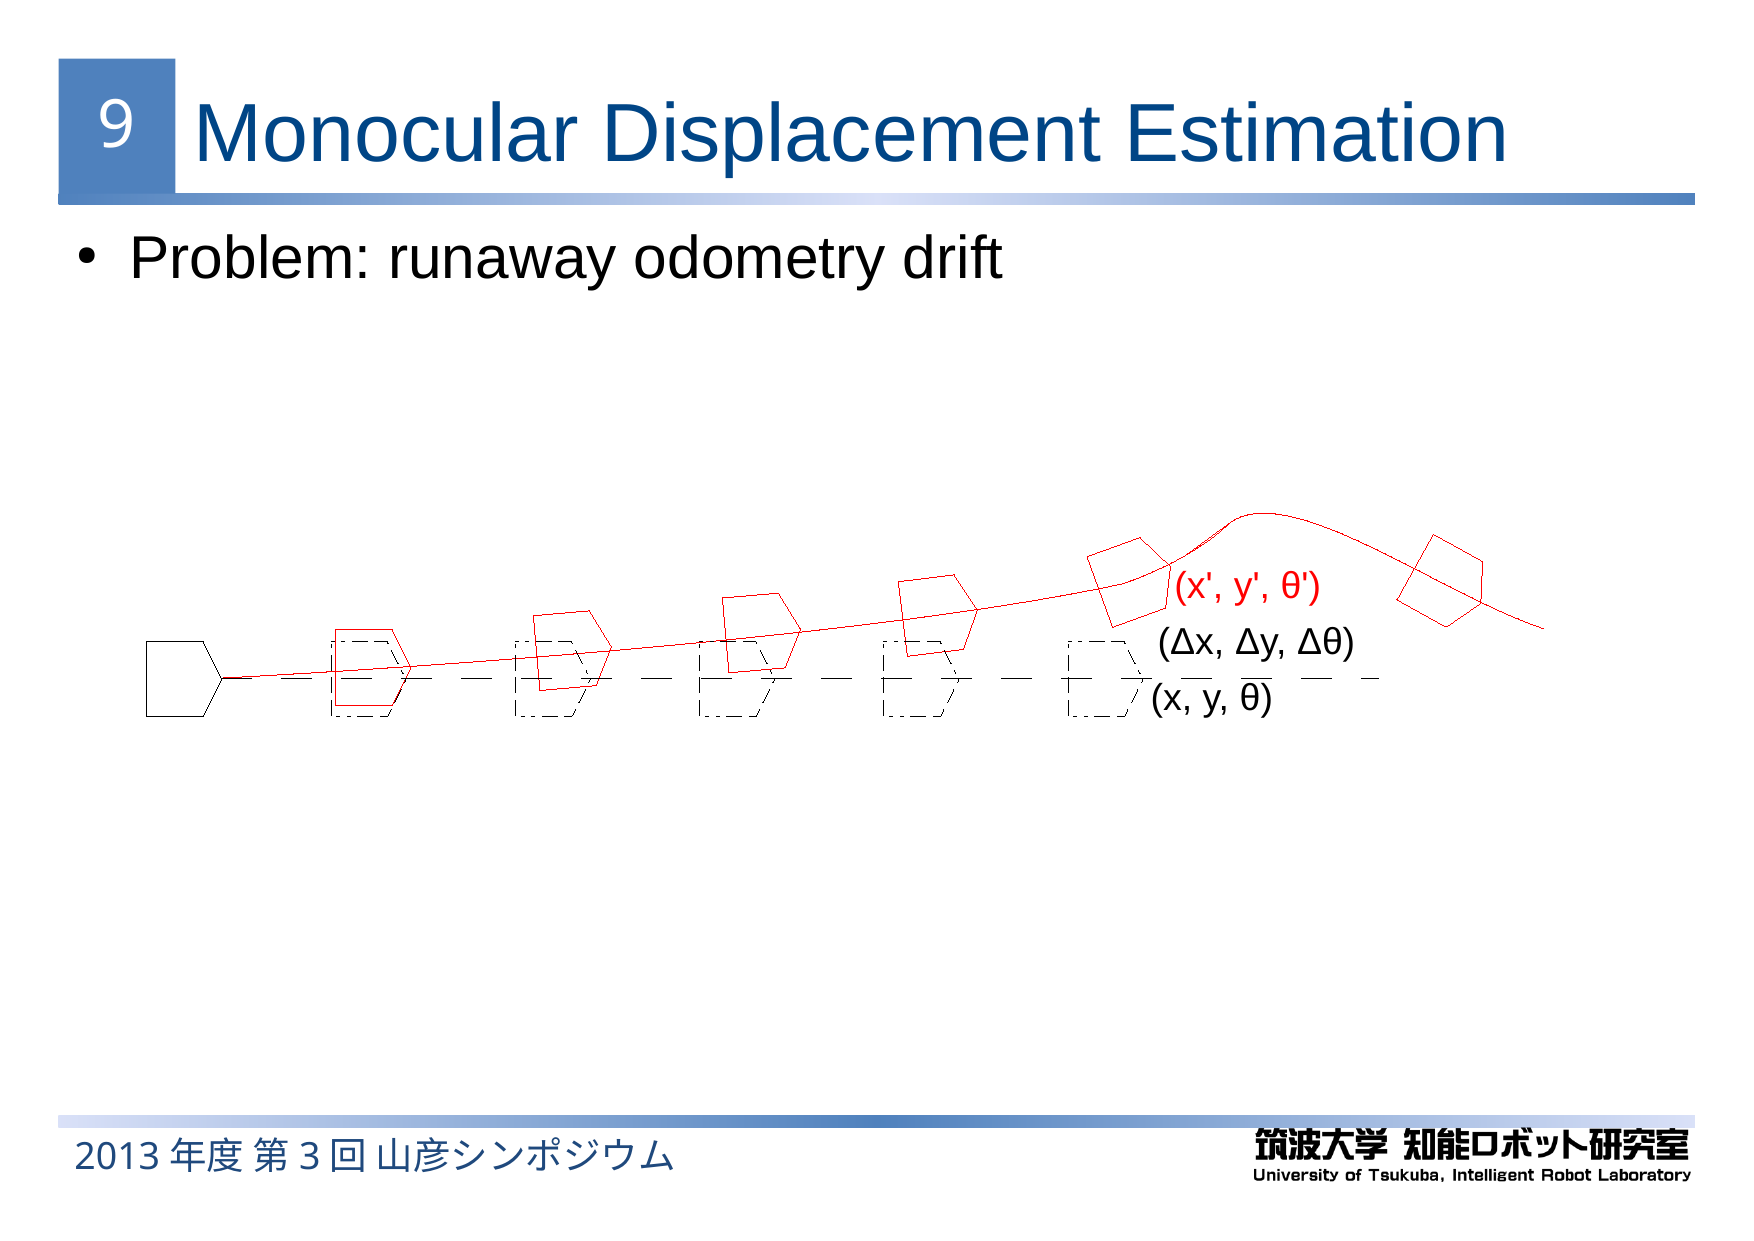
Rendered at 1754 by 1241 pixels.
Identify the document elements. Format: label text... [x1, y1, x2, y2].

text_box (Δx, Δy, Δθ) [1143, 613, 1379, 671]
list Problem: runaway odometry drift [58, 223, 1696, 329]
text_box (x', y', θ') [1159, 556, 1349, 613]
text_box (x, y, θ) [1135, 668, 1325, 726]
picture [1252, 1127, 1691, 1182]
title Monocular Displacement Estimation [193, 61, 1651, 205]
